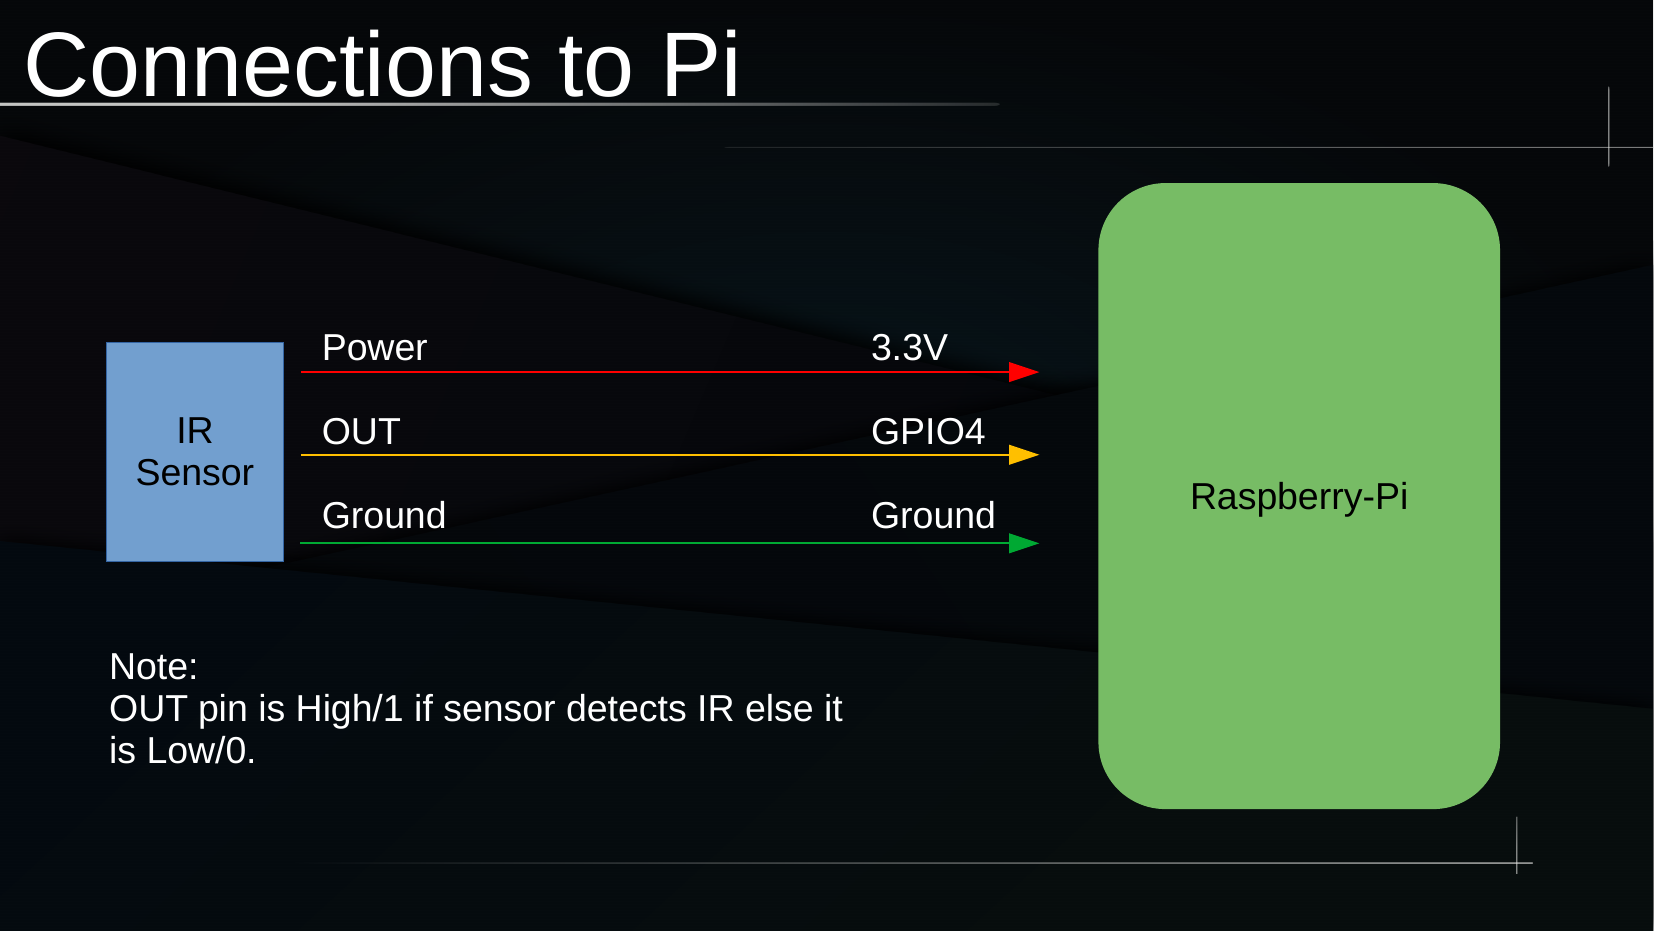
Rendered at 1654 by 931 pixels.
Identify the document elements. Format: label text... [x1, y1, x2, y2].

text_box IR Sensor [106, 342, 284, 562]
text_box Power OUT Ground [307, 318, 462, 544]
text_box Raspberry-Pi [1098, 183, 1501, 810]
text_box 3.3V GPIO4 Ground [856, 318, 1011, 544]
picture [0, 0, 1654, 931]
text_box Note: OUT pin is High/1 if sensor detects IR else it is Low/0. [94, 637, 863, 779]
title Connections to Pi [23, 11, 1589, 119]
